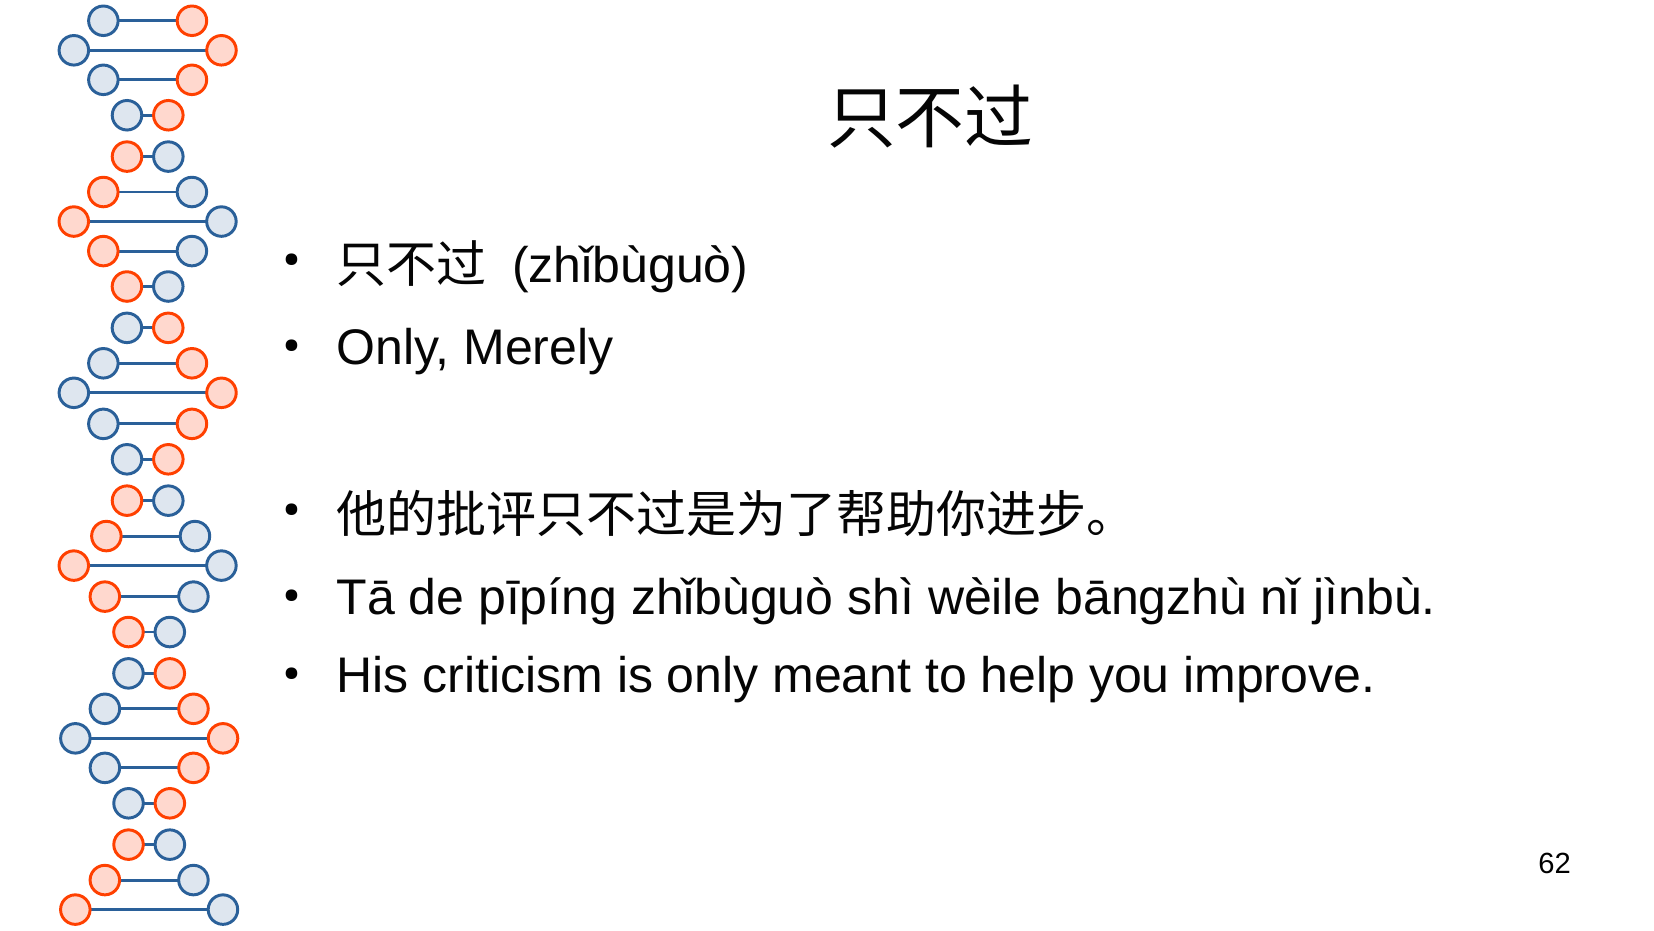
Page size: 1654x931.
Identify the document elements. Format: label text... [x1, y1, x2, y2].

list 只不过 (zhǐbùguò) Only, Merely 他的批评只不过是为了帮助你进步。 Tā de pīpíng zhǐbùguò shì wèile bāngzhù nǐ jìnbù. His criticism is only meant to help you improve. [265, 224, 1595, 764]
title 只不过 [265, 35, 1595, 189]
